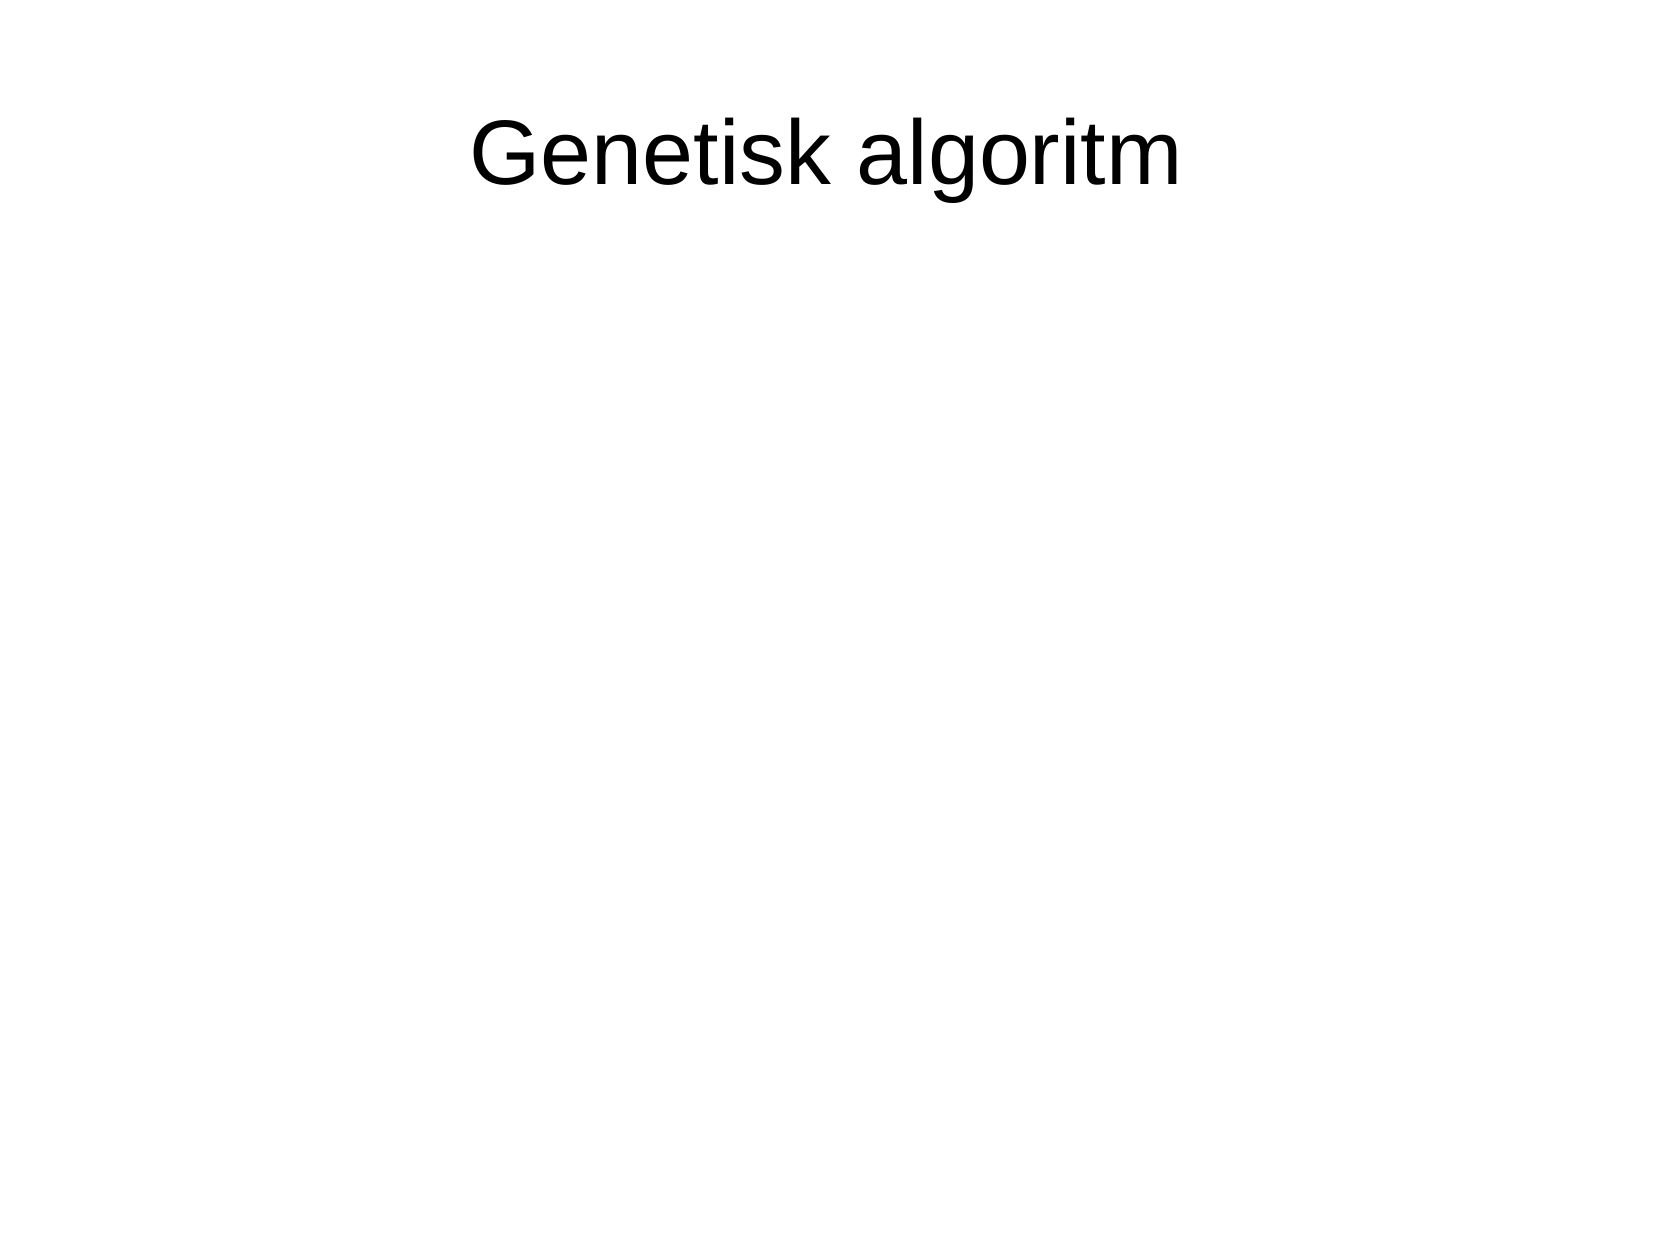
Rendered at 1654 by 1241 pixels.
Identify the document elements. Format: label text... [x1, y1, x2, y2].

title Genetisk algoritm [82, 49, 1571, 257]
